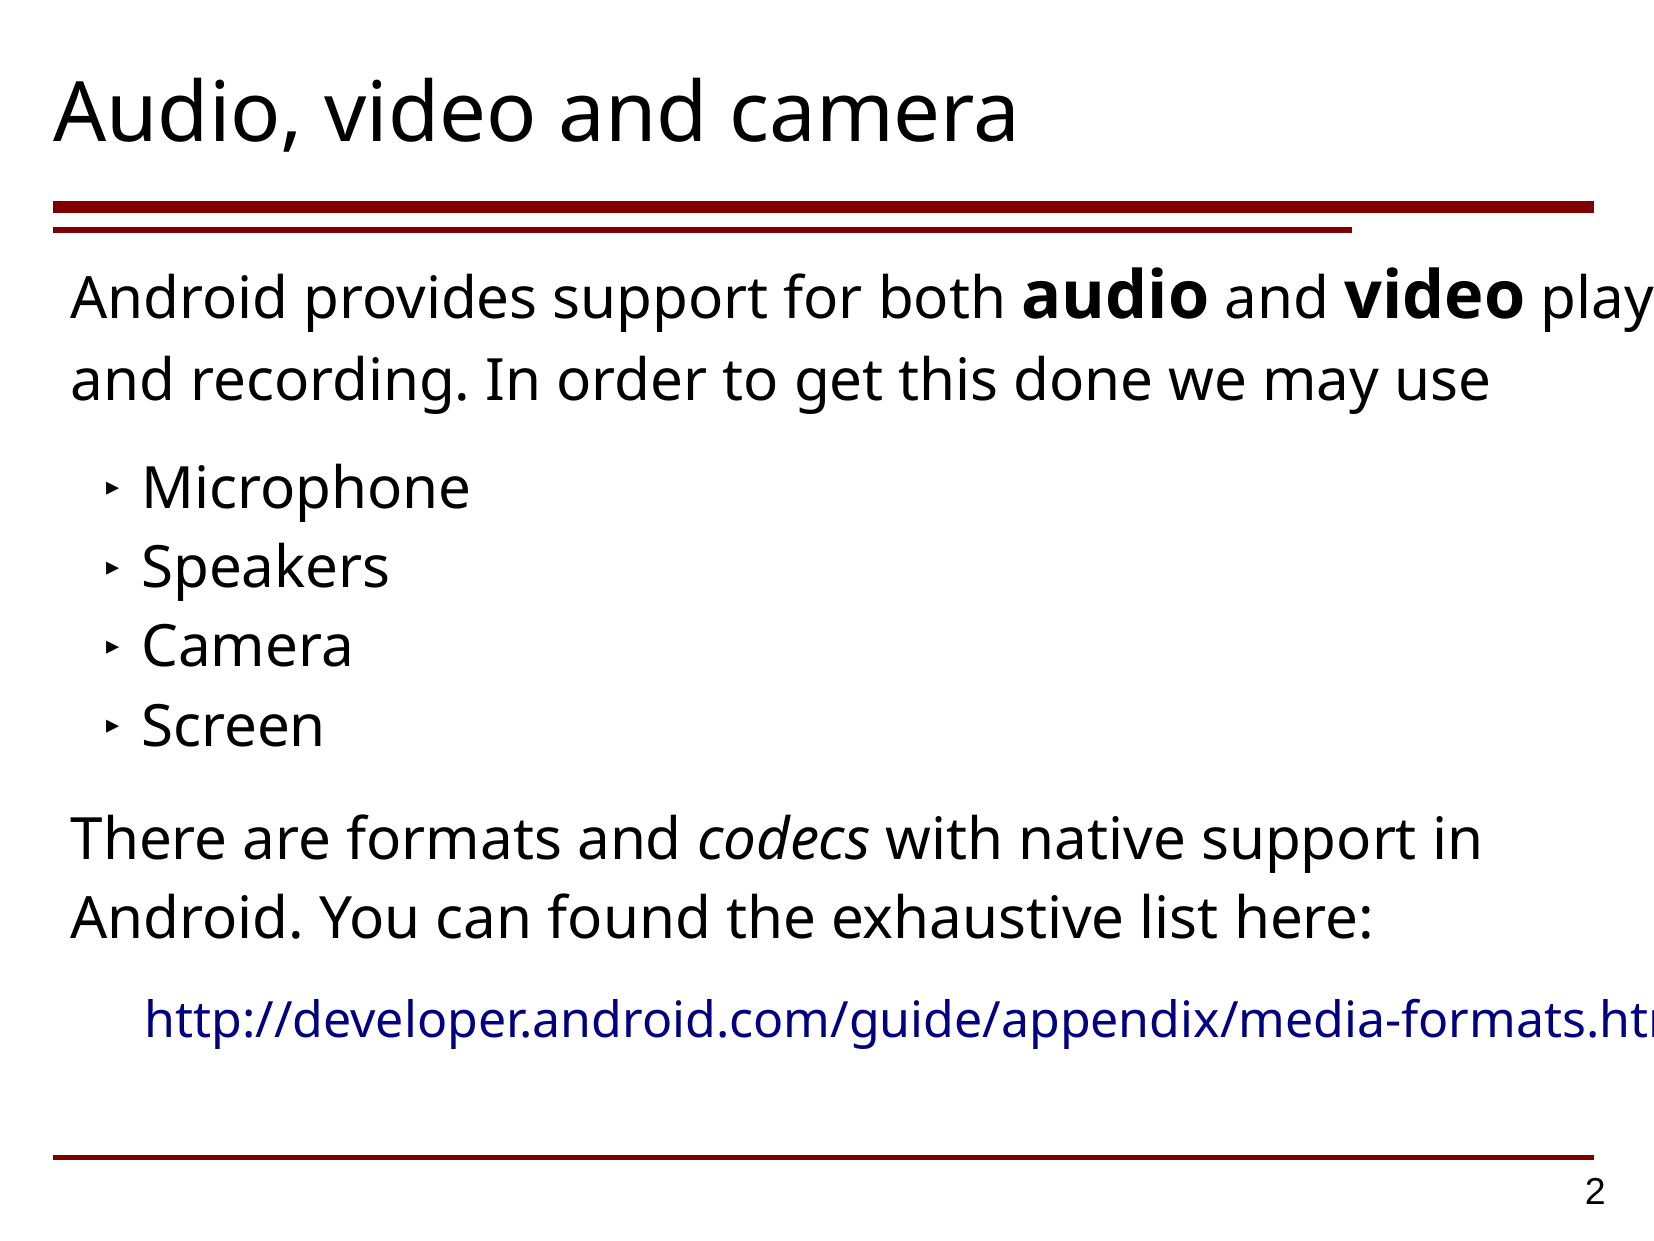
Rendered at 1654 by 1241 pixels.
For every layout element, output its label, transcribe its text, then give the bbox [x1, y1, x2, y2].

text_box Android provides support for both audio and video playing and recording. In order to get this done we may use Microphone Speakers Camera Screen There are formats and codecs with native support in Android. You can found the exhaustive list here: http://developer.android.com/guide/appendix/media-formats.html [55, 240, 1635, 1047]
subtitle Audio, video and camera [53, 48, 1542, 172]
text_box <número> [35, 1163, 1654, 1221]
